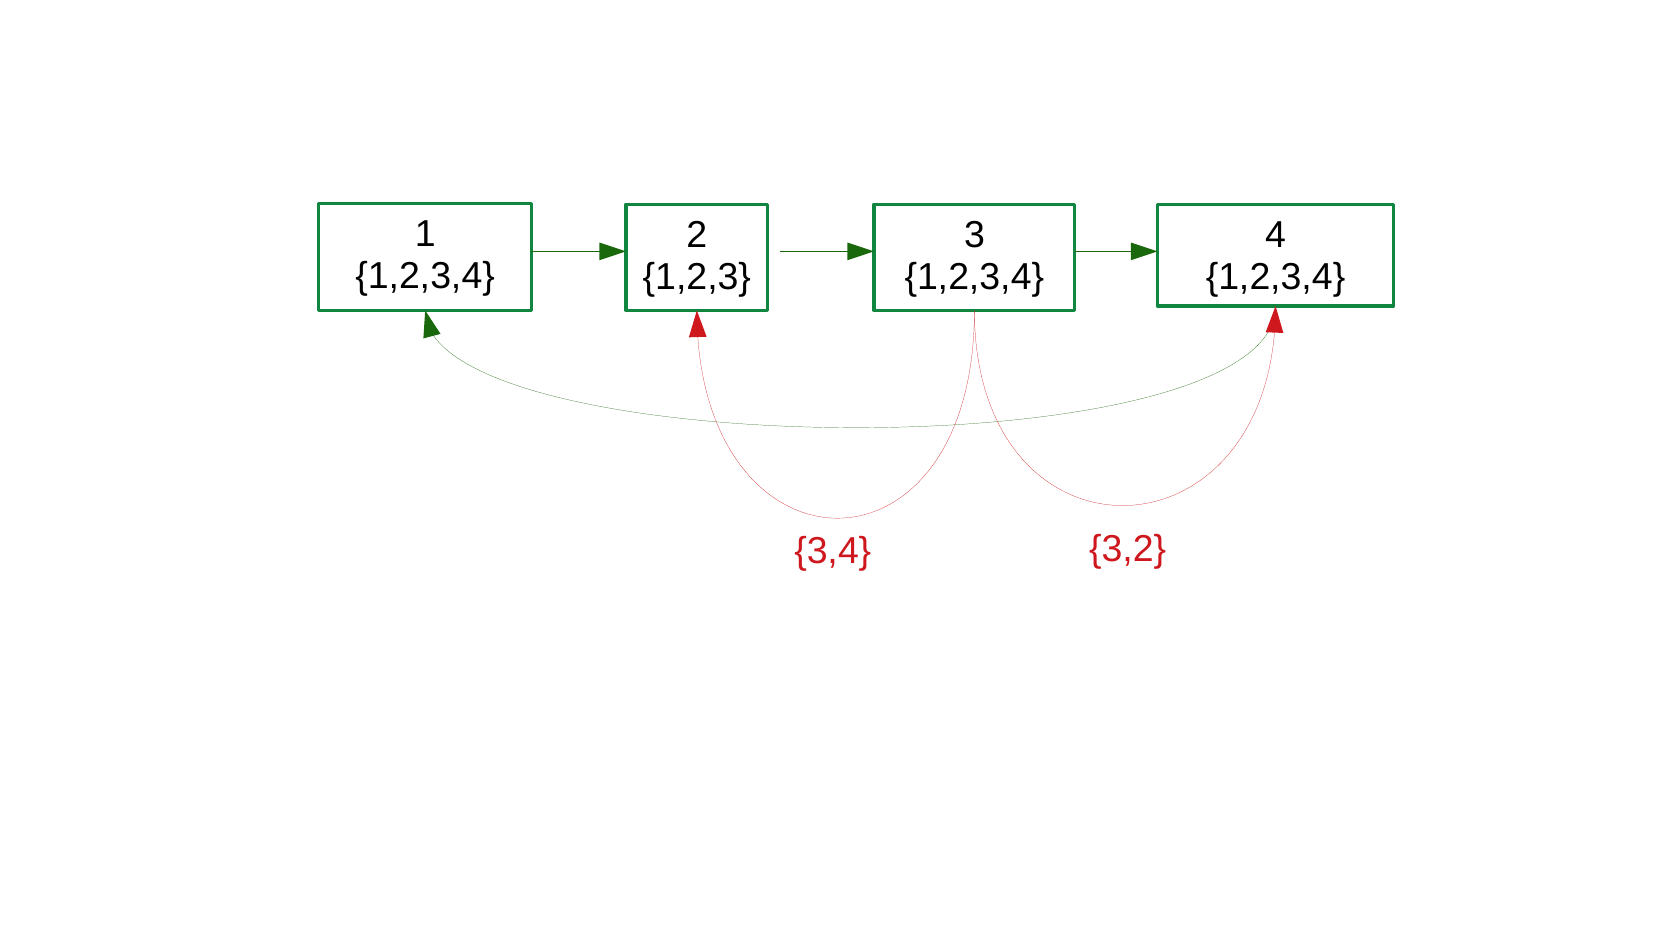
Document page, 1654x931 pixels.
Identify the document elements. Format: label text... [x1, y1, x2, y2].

text_box 4 {1,2,3,4} [1157, 204, 1394, 307]
text_box {3,4} [779, 521, 887, 579]
text_box {3,2} [1074, 519, 1182, 577]
text_box 3 {1,2,3,4} [874, 204, 1075, 311]
text_box 1 {1,2,3,4} [318, 203, 532, 311]
text_box 2 {1,2,3} [625, 204, 768, 311]
